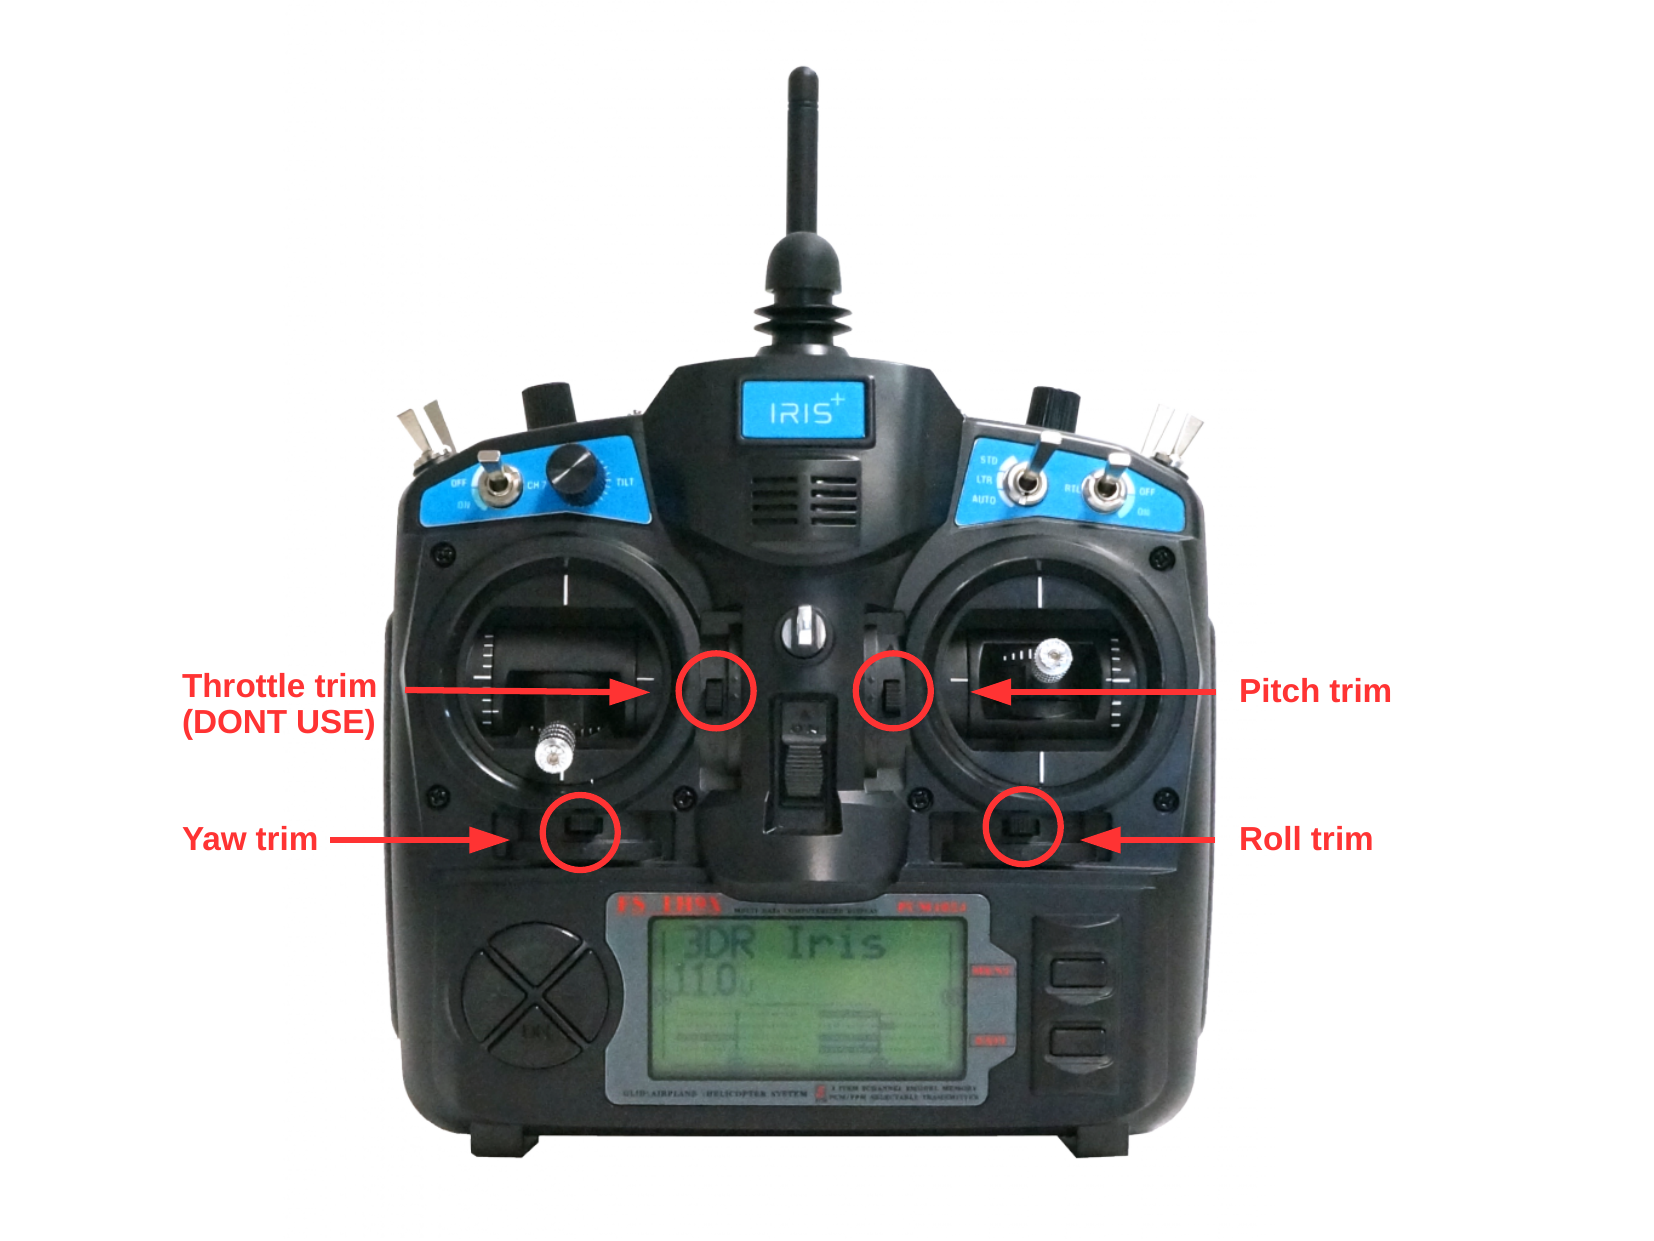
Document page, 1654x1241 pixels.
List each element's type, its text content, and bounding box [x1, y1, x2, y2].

text_box Yaw trim [167, 813, 378, 866]
picture [283, 0, 1276, 1241]
text_box Throttle trim (DONT USE) [167, 659, 406, 786]
text_box Roll trim [1224, 813, 1435, 866]
text_box Pitch trim [1224, 665, 1435, 718]
